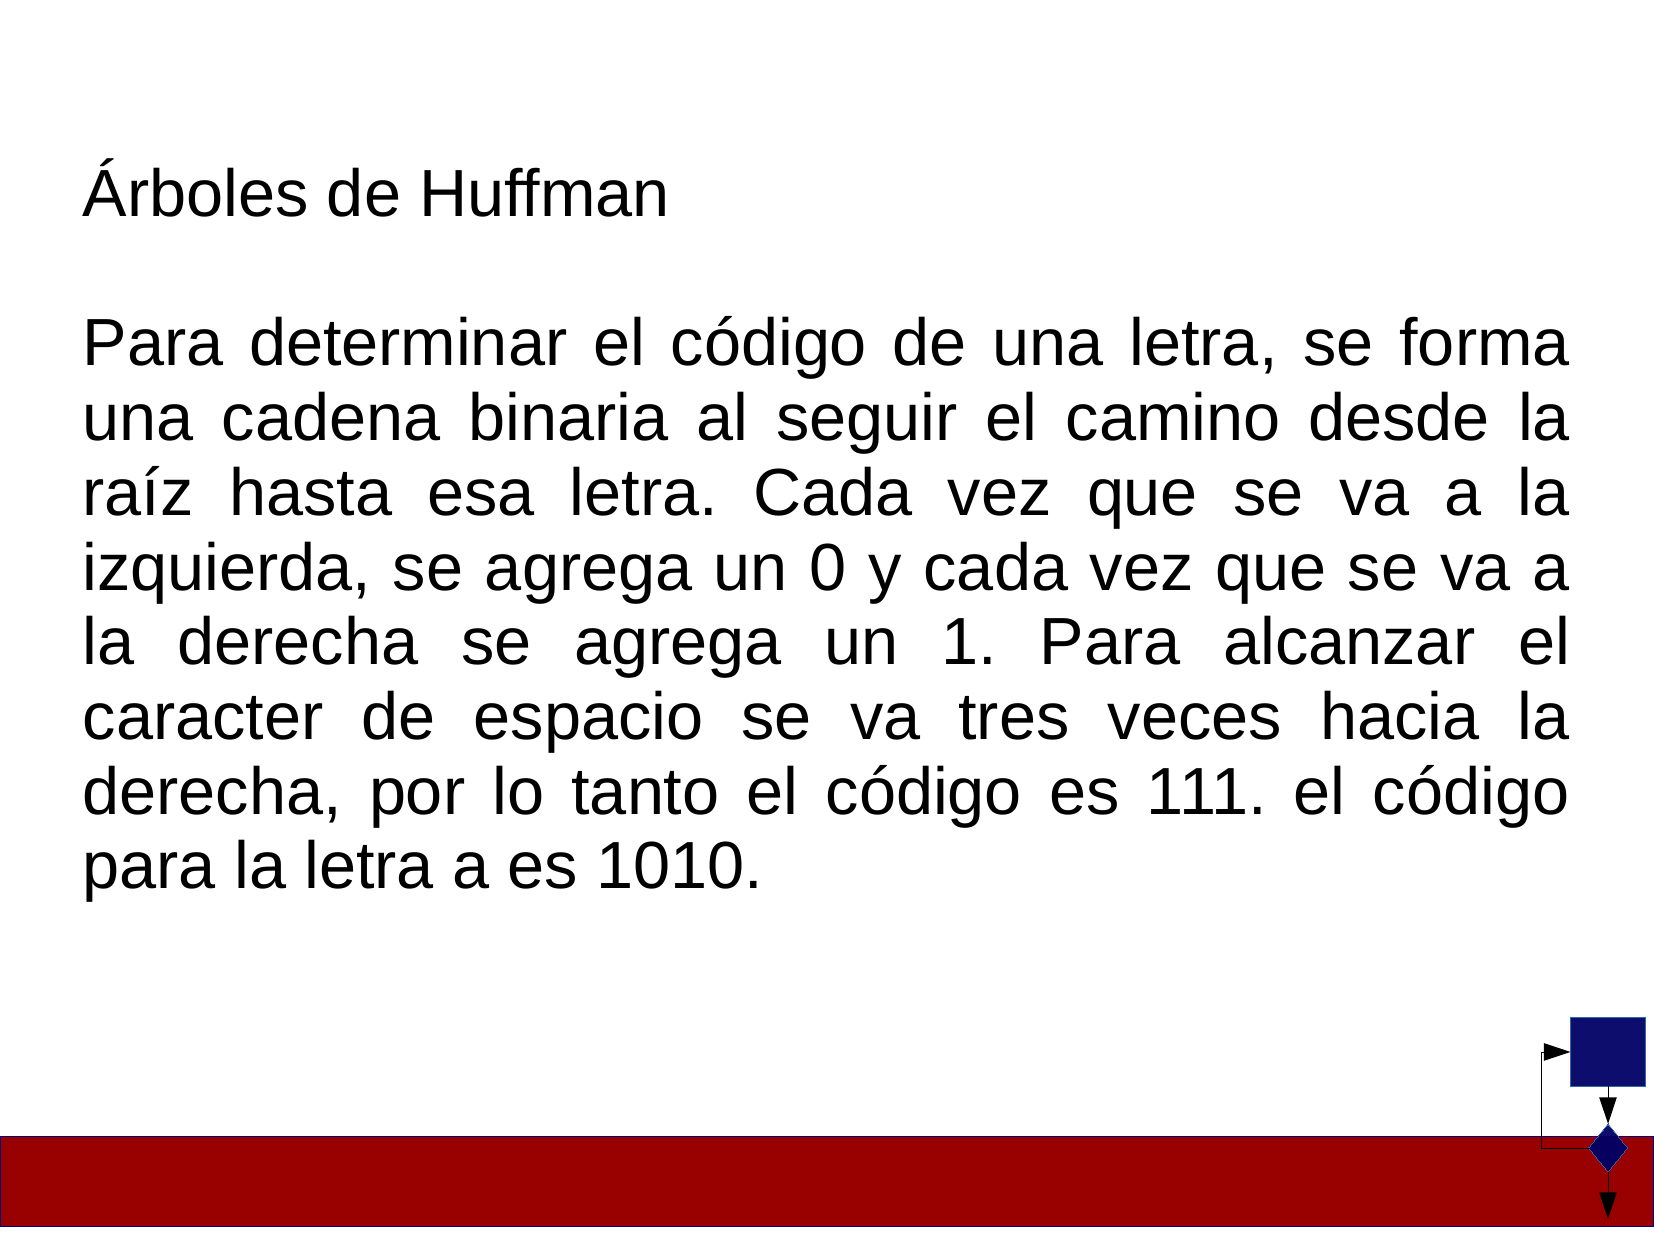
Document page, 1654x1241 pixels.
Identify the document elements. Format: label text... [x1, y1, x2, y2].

text_box [1570, 1017, 1646, 1087]
text_box [0, 1124, 1654, 1227]
subtitle Árboles de Huffman Para determinar el código de una letra, se forma una cadena binaria al seguir el camino desde la raíz hasta esa letra. Cada vez que se va a la izquierda, se agrega un 0 y cada vez que se va a la derecha se agrega un 1. Para alcanzar el caracter de espacio se va tres veces hacia la derecha, por lo tanto el código es 111. el código para la letra a es 1010. [82, 49, 1571, 1010]
